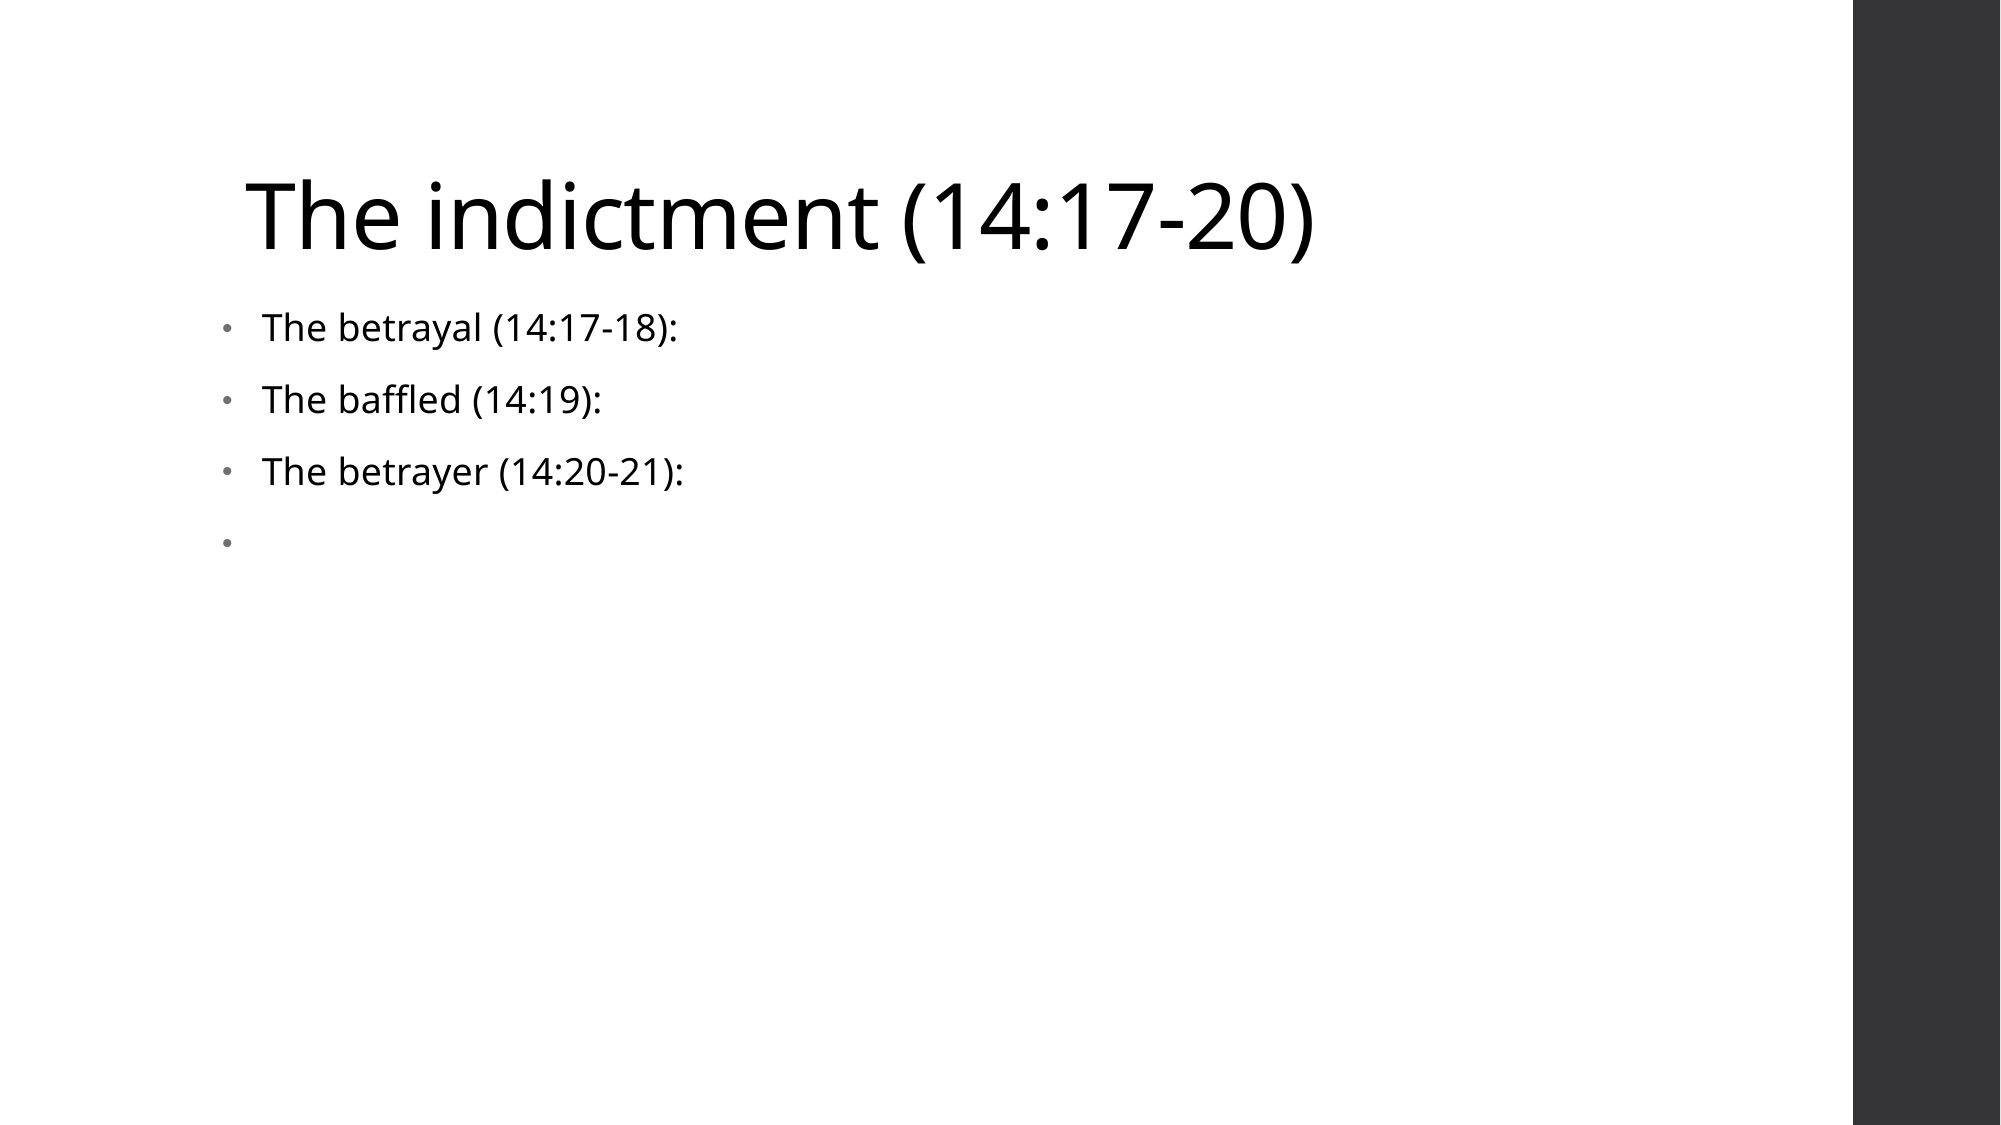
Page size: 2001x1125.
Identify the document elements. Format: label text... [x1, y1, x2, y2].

title The indictment (14:17-20) [206, 60, 1797, 278]
list The betrayal (14:17-18): The baffled (14:19): The betrayer (14:20-21): [206, 299, 1617, 1014]
